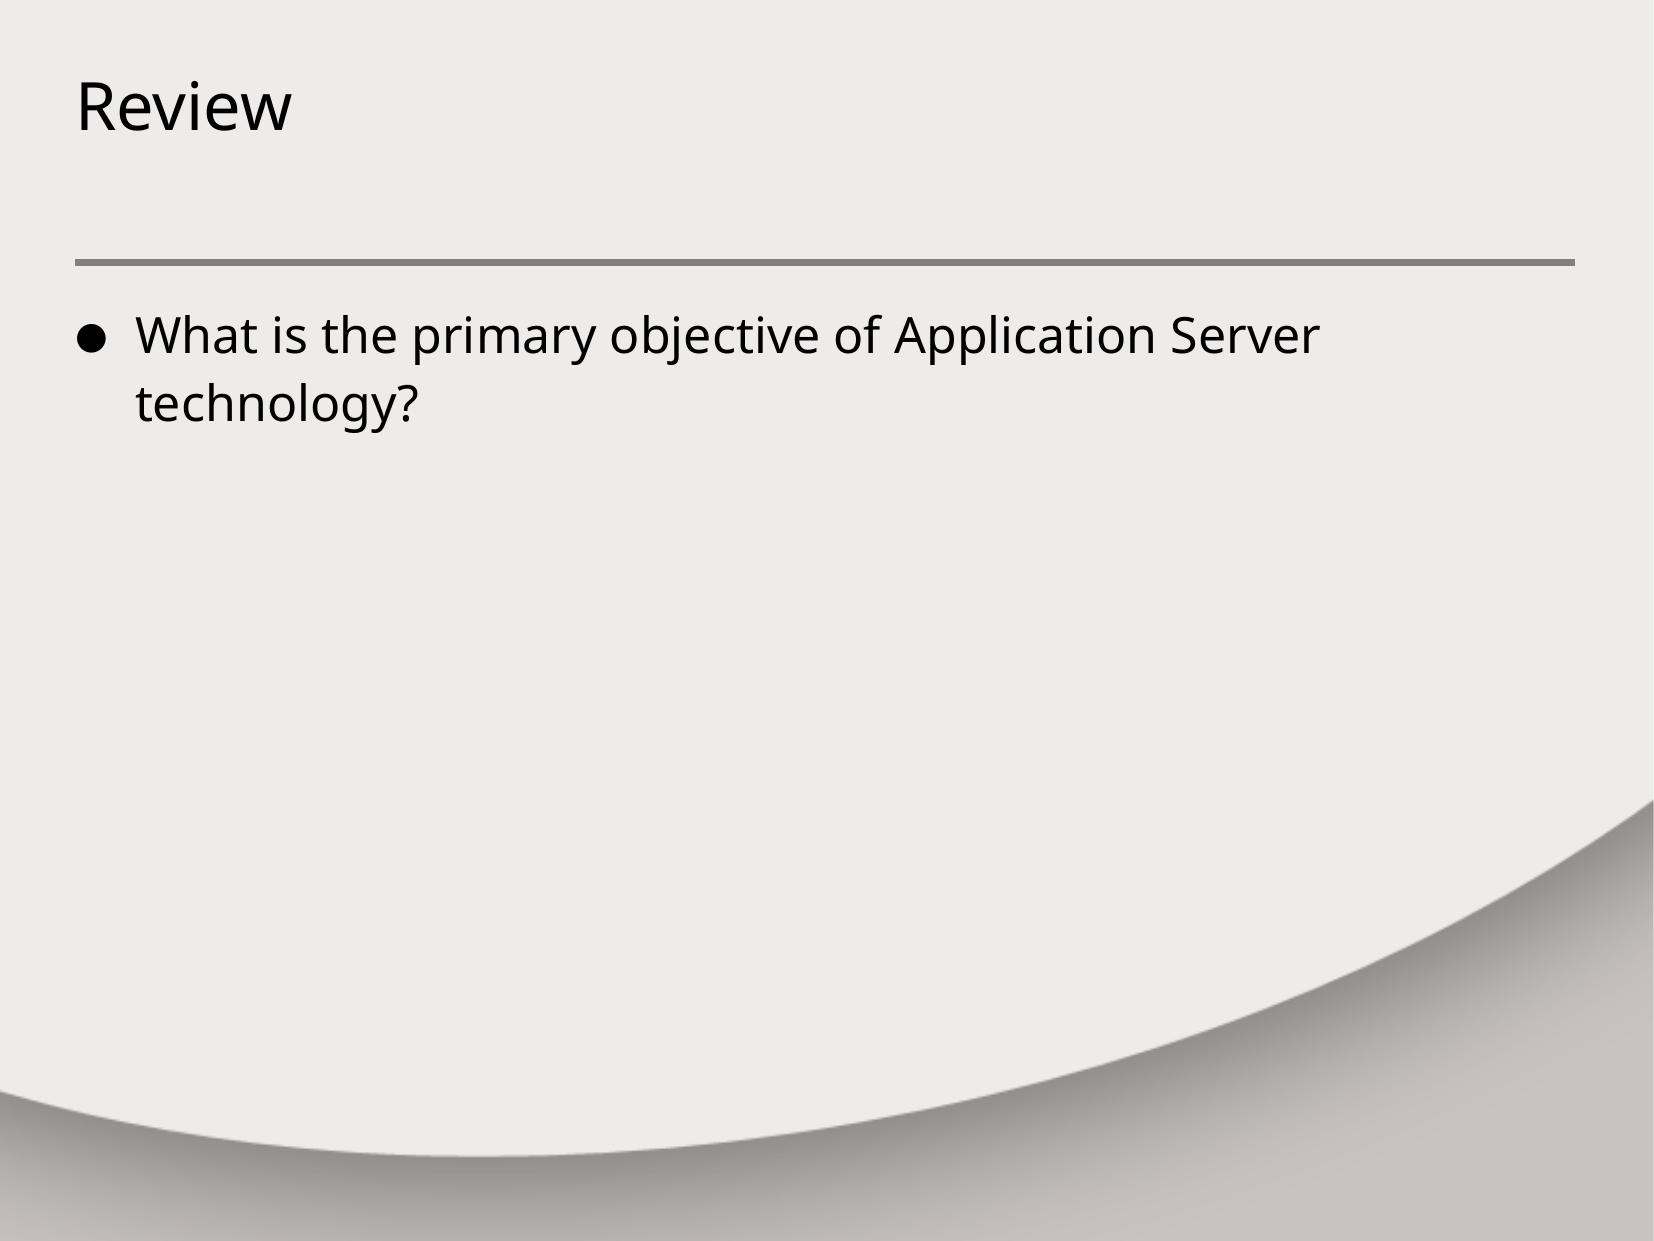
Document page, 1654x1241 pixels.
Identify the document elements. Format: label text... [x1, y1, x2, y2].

list What is the primary objective of Application Server technology? [75, 300, 1576, 1163]
picture [0, 0, 1654, 1241]
title Review [75, 75, 1576, 226]
